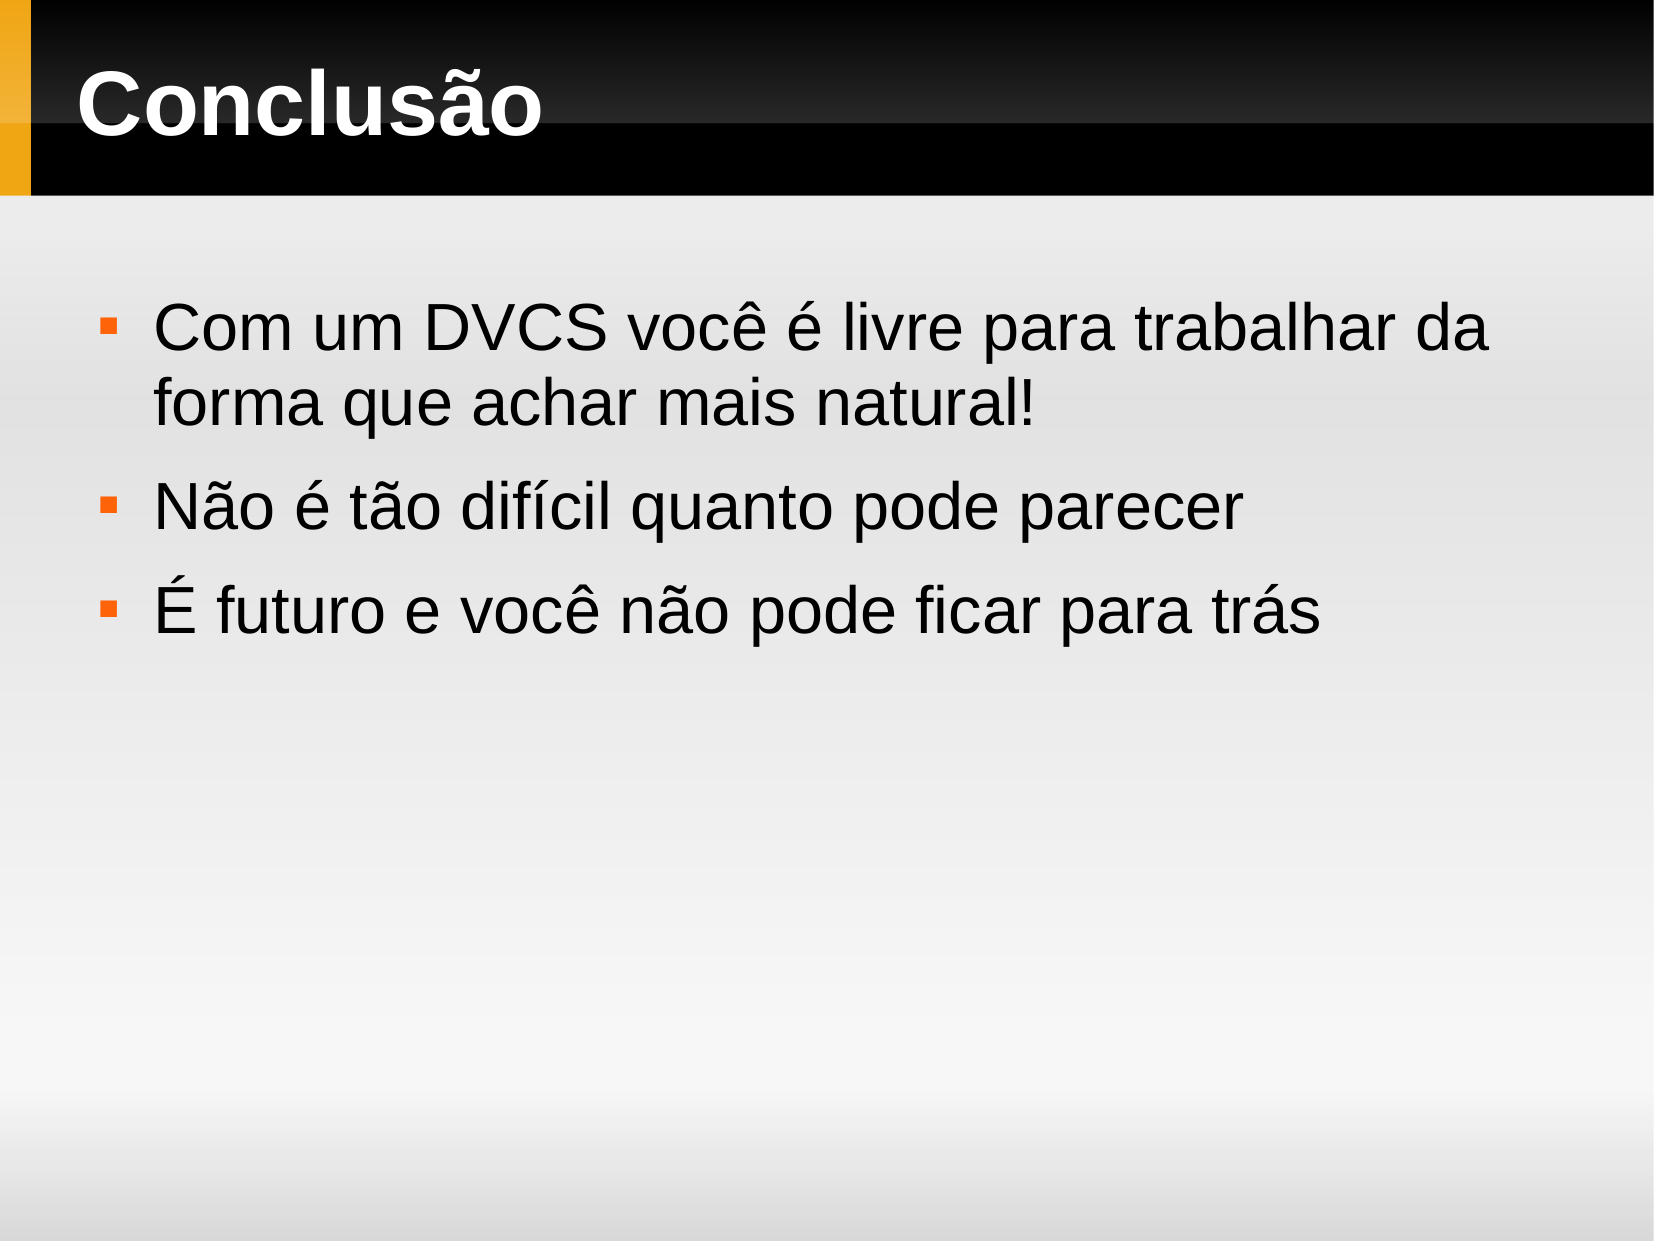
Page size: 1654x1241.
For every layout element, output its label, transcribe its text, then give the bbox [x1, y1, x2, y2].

list Com um DVCS você é livre para trabalhar da forma que achar mais natural! Não é tão difícil quanto pode parecer É futuro e você não pode ficar para trás [82, 290, 1571, 1109]
picture [0, 0, 1654, 1241]
title Conclusão [76, 0, 1565, 208]
